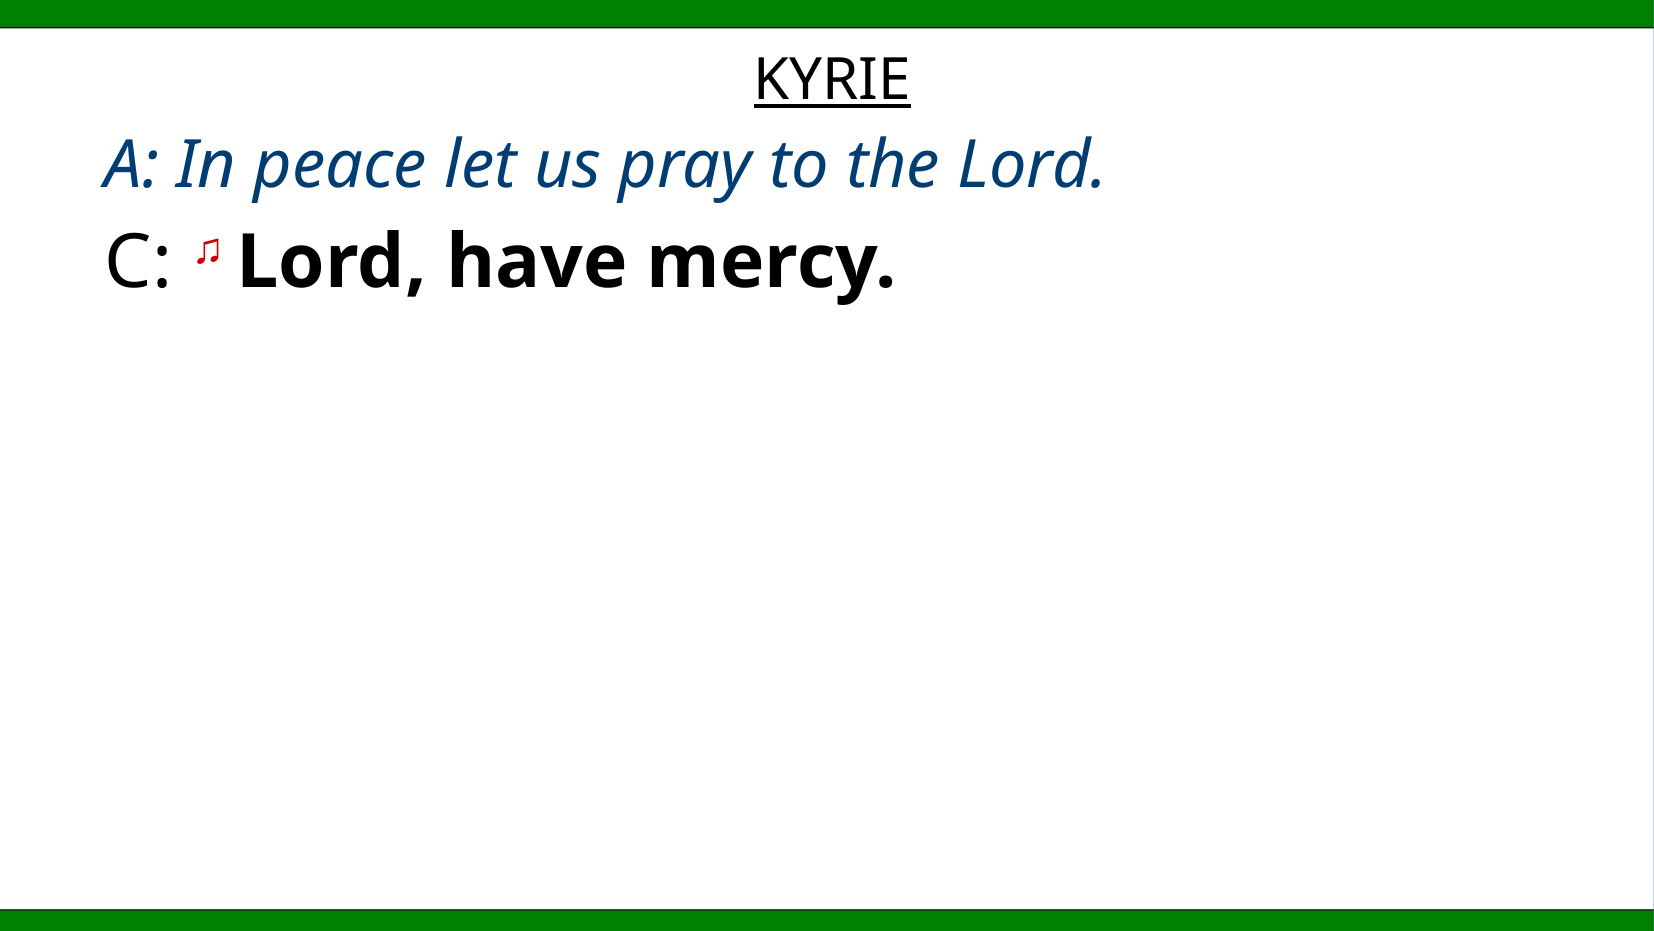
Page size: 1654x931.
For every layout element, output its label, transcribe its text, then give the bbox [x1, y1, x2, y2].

text_box KYRIE A: In peace let us pray to the Lord. C: ♫ Lord, have mercy. [90, 30, 1576, 377]
picture [0, 0, 1654, 931]
